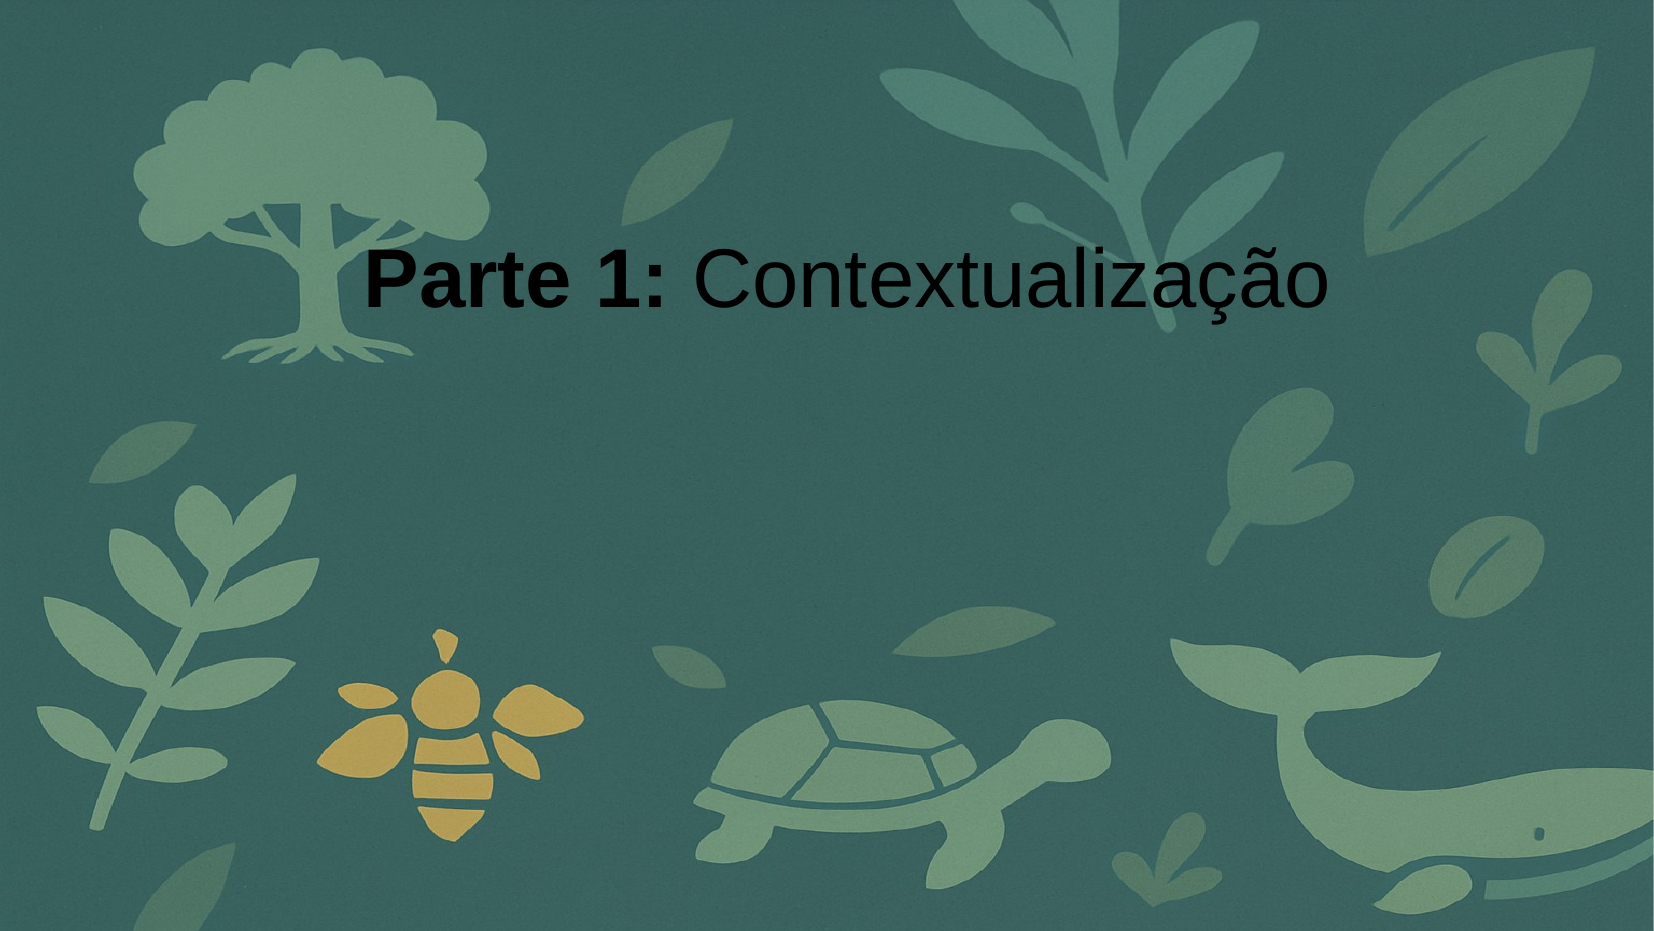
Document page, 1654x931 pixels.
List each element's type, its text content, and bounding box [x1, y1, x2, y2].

picture [0, 0, 1654, 931]
subtitle Parte 1: Contextualização [157, 150, 1538, 409]
